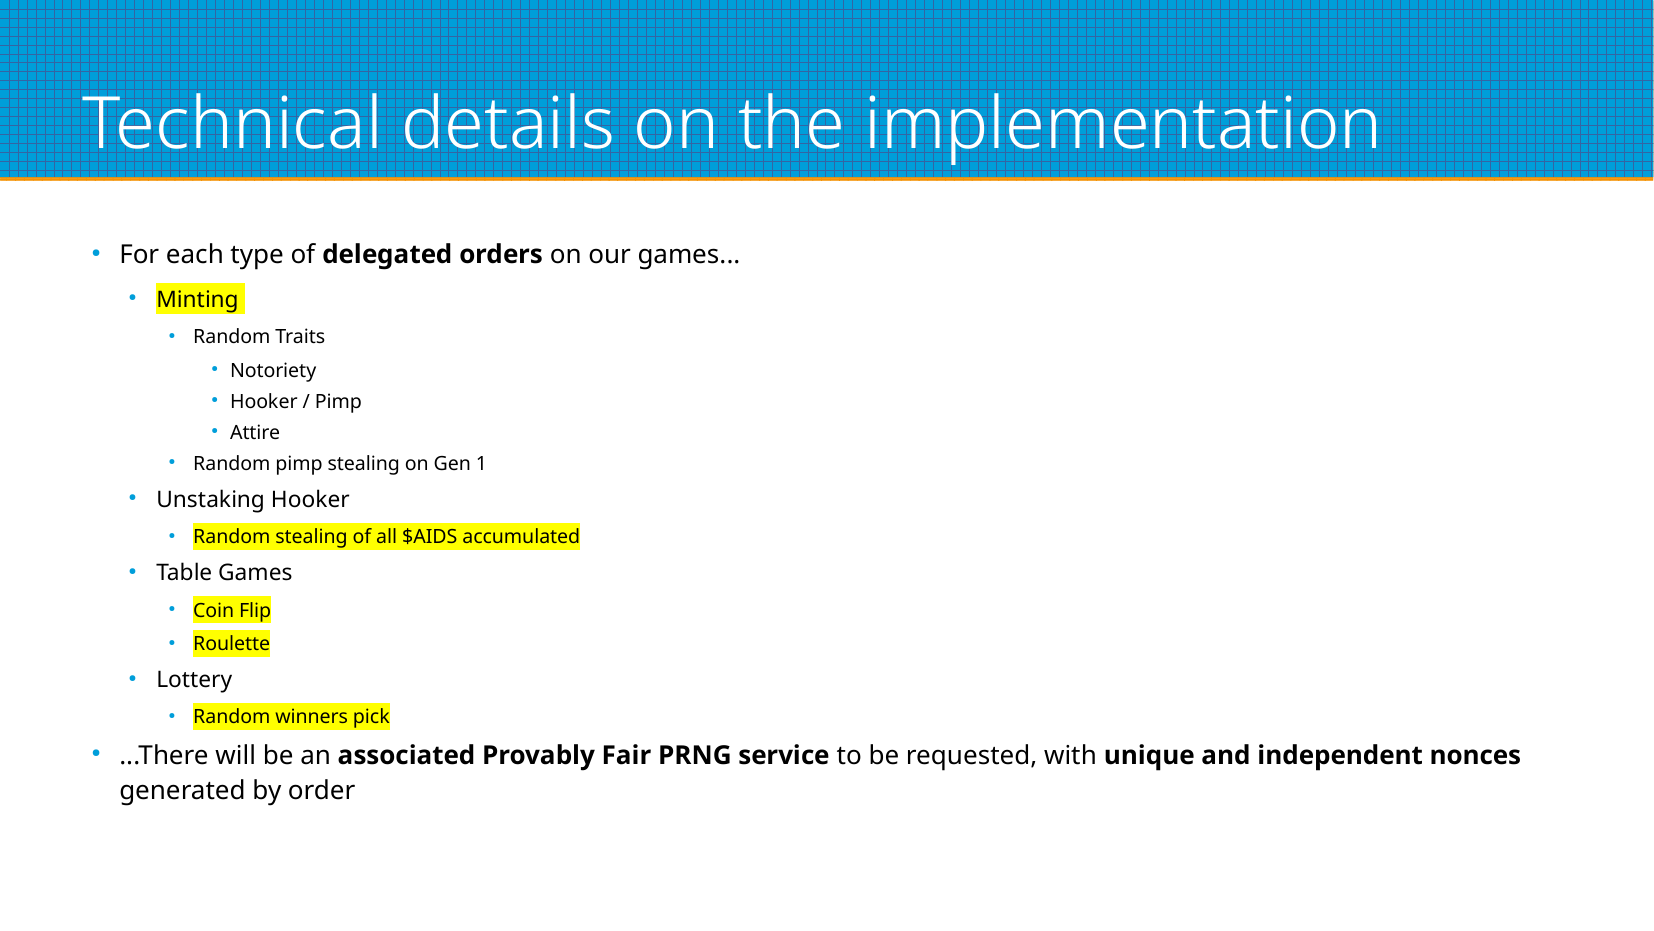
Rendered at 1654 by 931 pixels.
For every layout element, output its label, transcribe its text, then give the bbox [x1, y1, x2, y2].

list For each type of delegated orders on our games... Minting Random Traits Notoriety Hooker / Pimp Attire Random pimp stealing on Gen 1 Unstaking Hooker Random stealing of all $AIDS accumulated Table Games Coin Flip Roulette Lottery Random winners pick ...There will be an associated Provably Fair PRNG service to be requested, with unique and independent nonces generated by order [82, 236, 1563, 811]
title Technical details on the implementation [82, 14, 1571, 171]
